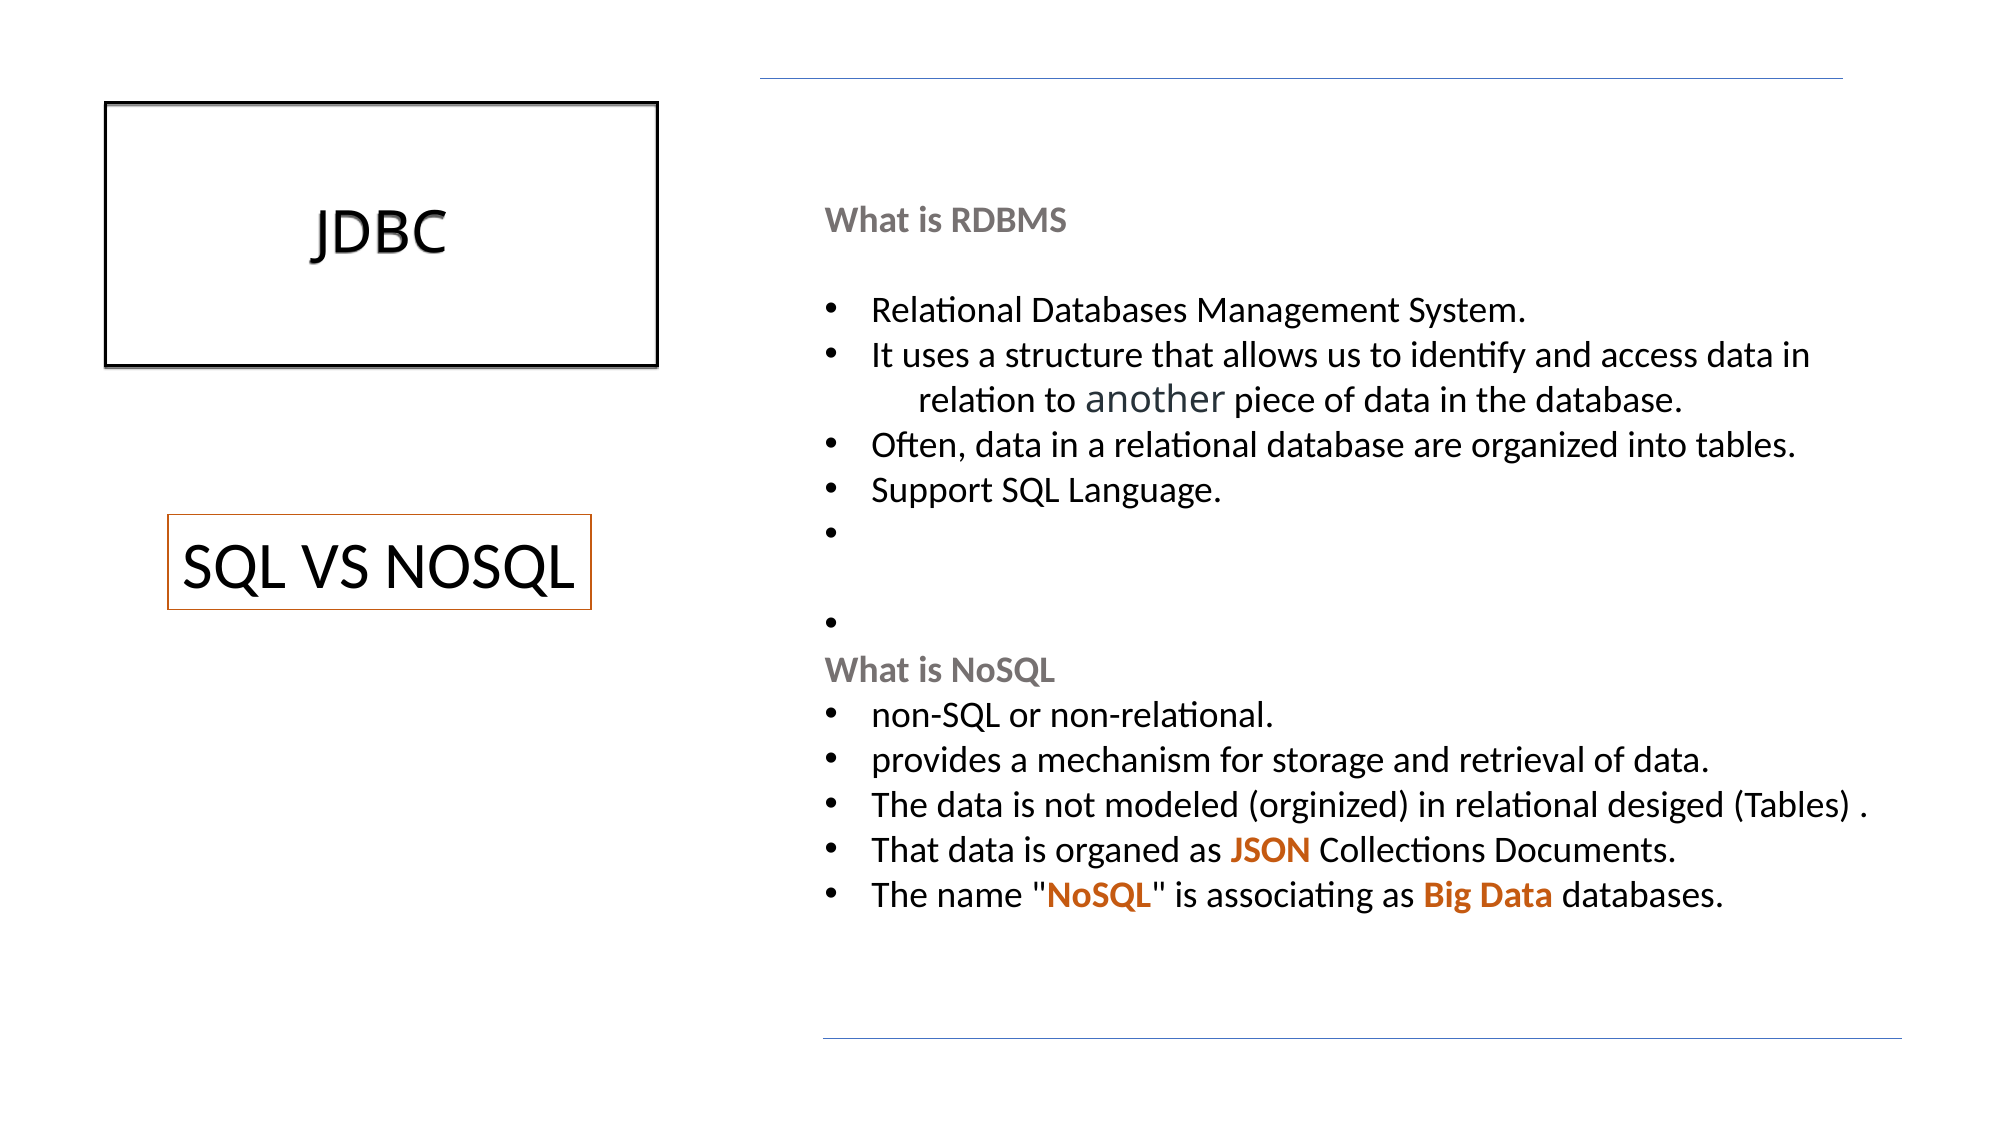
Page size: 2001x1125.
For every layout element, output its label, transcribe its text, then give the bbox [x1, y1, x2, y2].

title JDBC [105, 102, 658, 366]
text_box What is RDBMS Relational Databases Management System. It uses a structure that allows us to identify and access data in relation to another piece of data in the database. Often, data in a relational database are organized into tables. Support SQL Language. What is NoSQL non-SQL or non-relational. provides a mechanism for storage and retrieval of data. The data is not modeled (orginized) in relational desiged (Tables) . That data is organed as JSON Collections Documents. The name "NoSQL" is associating as Big Data databases. [809, 187, 1940, 931]
text_box SQL VS NOSQL [168, 514, 591, 610]
